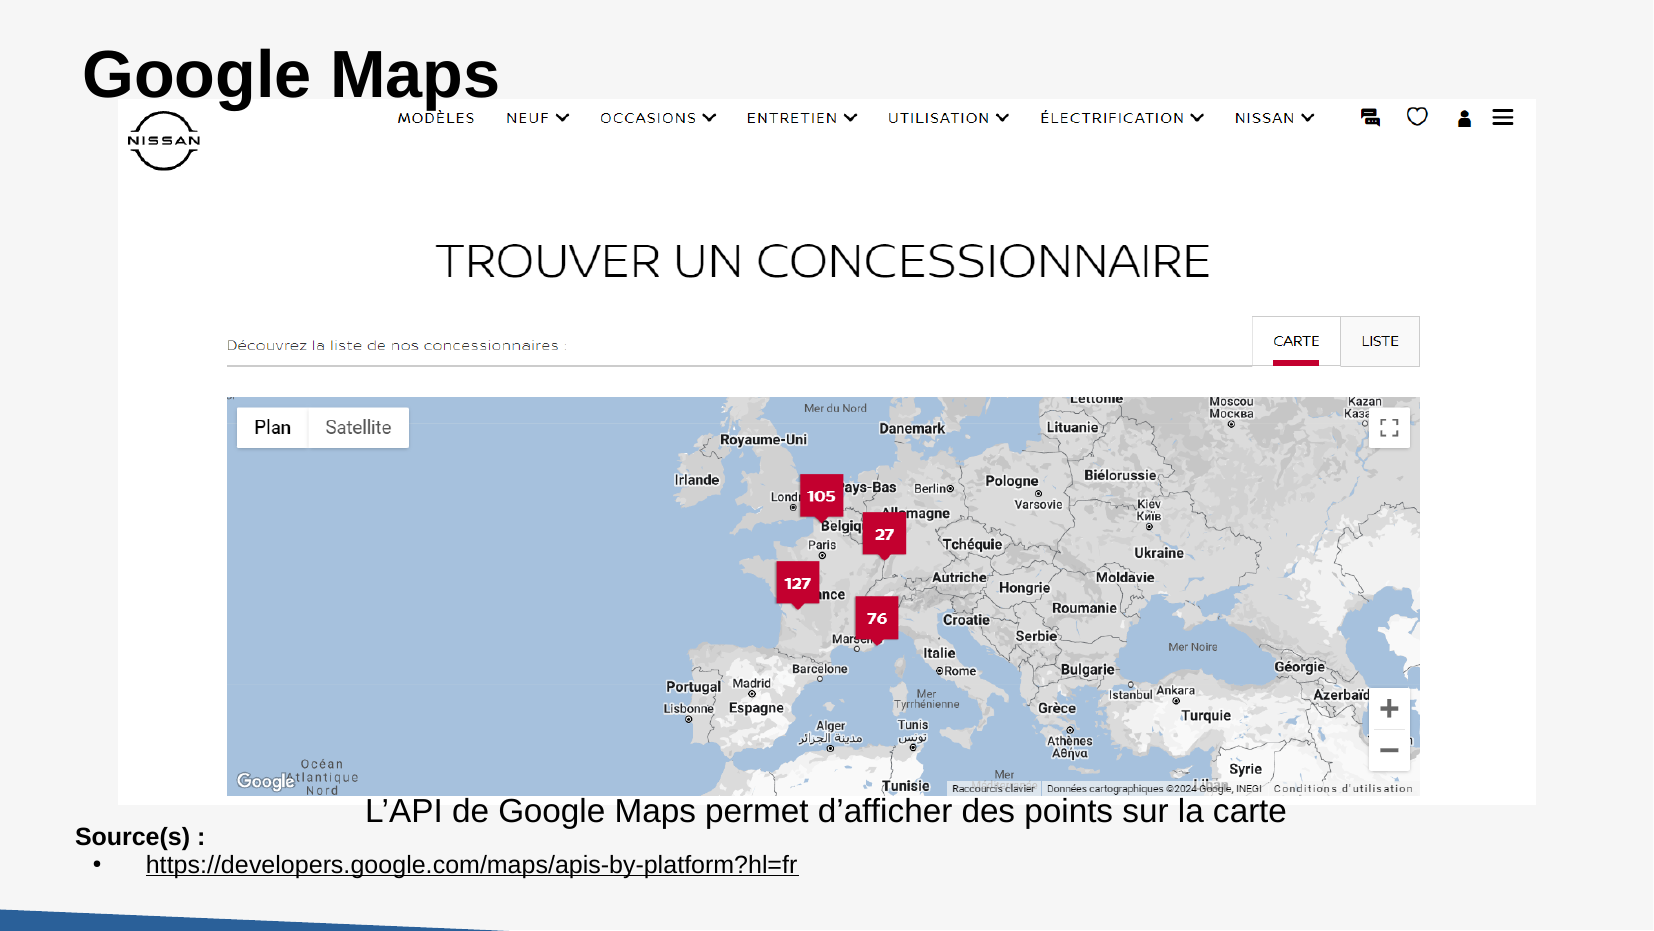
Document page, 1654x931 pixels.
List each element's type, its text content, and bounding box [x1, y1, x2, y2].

title Google Maps [82, 37, 1571, 114]
text_box [0, 909, 510, 931]
text_box L’API de Google Maps permet d’afficher des points sur la carte [118, 785, 1536, 845]
text_box Source(s) : https://developers.google.com/maps/apis-by-platform?hl=fr [60, 815, 1546, 929]
picture [118, 114, 1536, 785]
